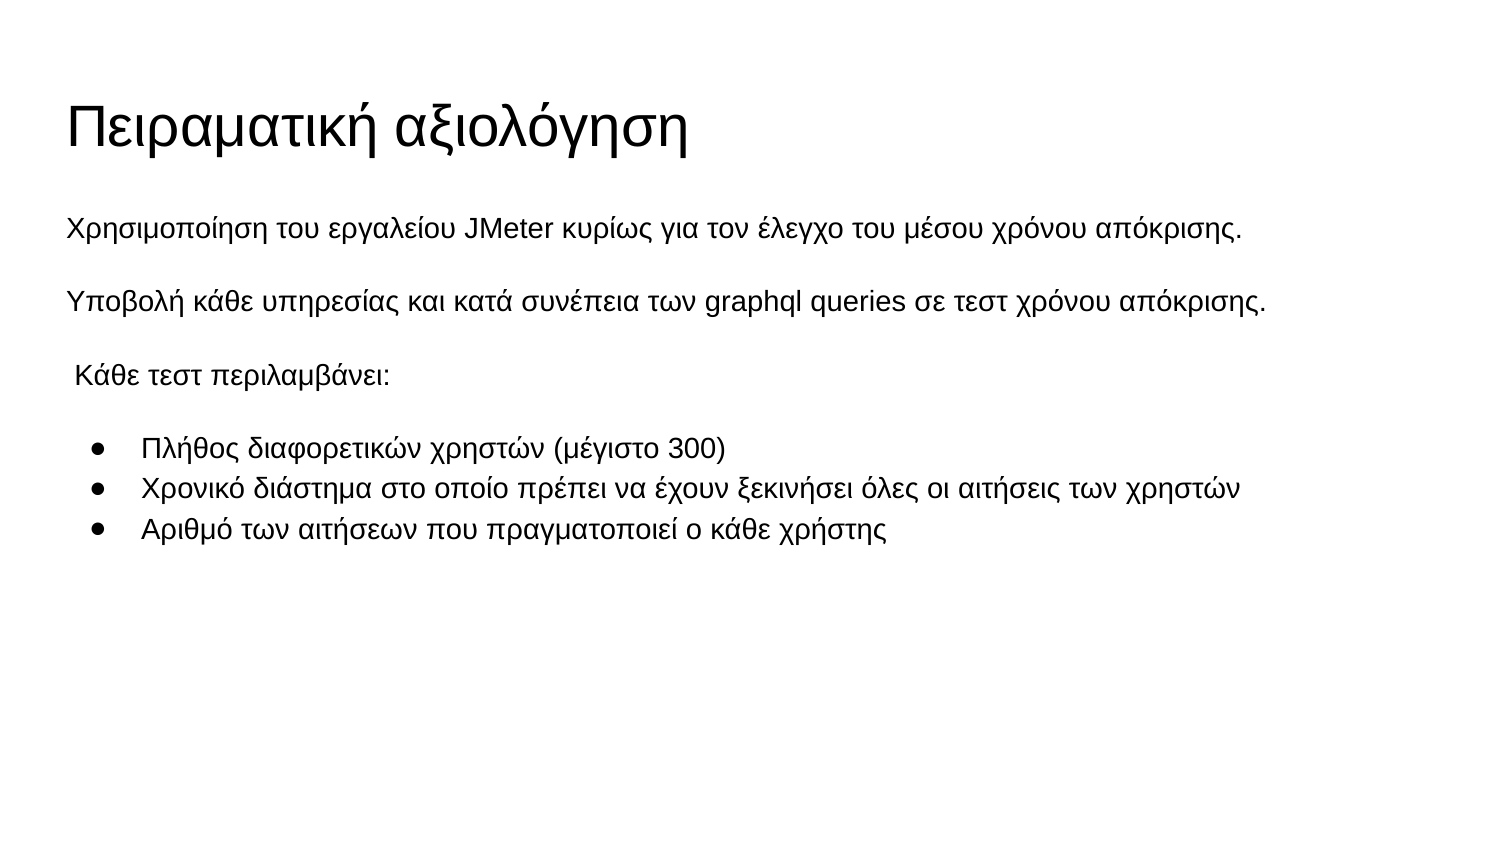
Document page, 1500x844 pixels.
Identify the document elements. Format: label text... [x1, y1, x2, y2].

title Πειραματική αξιολόγηση [51, 72, 1449, 167]
list Χρησιμοποίηση του εργαλείου JMeter κυρίως για τον έλεγχο του μέσου χρόνου απόκρισης. Υποβολή κάθε υπηρεσίας και κατά συνέπεια των graphql queries σε τεστ χρόνου απόκρισης. Κάθε τεστ περιλαμβάνει: Πλήθος διαφορετικών χρηστών (μέγιστο 300) Χρονικό διάστημα στο οποίο πρέπει να έχουν ξεκινήσει όλες οι αιτήσεις των χρηστών Αριθμό των αιτήσεων που πραγματοποιεί ο κάθε χρήστης [51, 189, 1449, 750]
